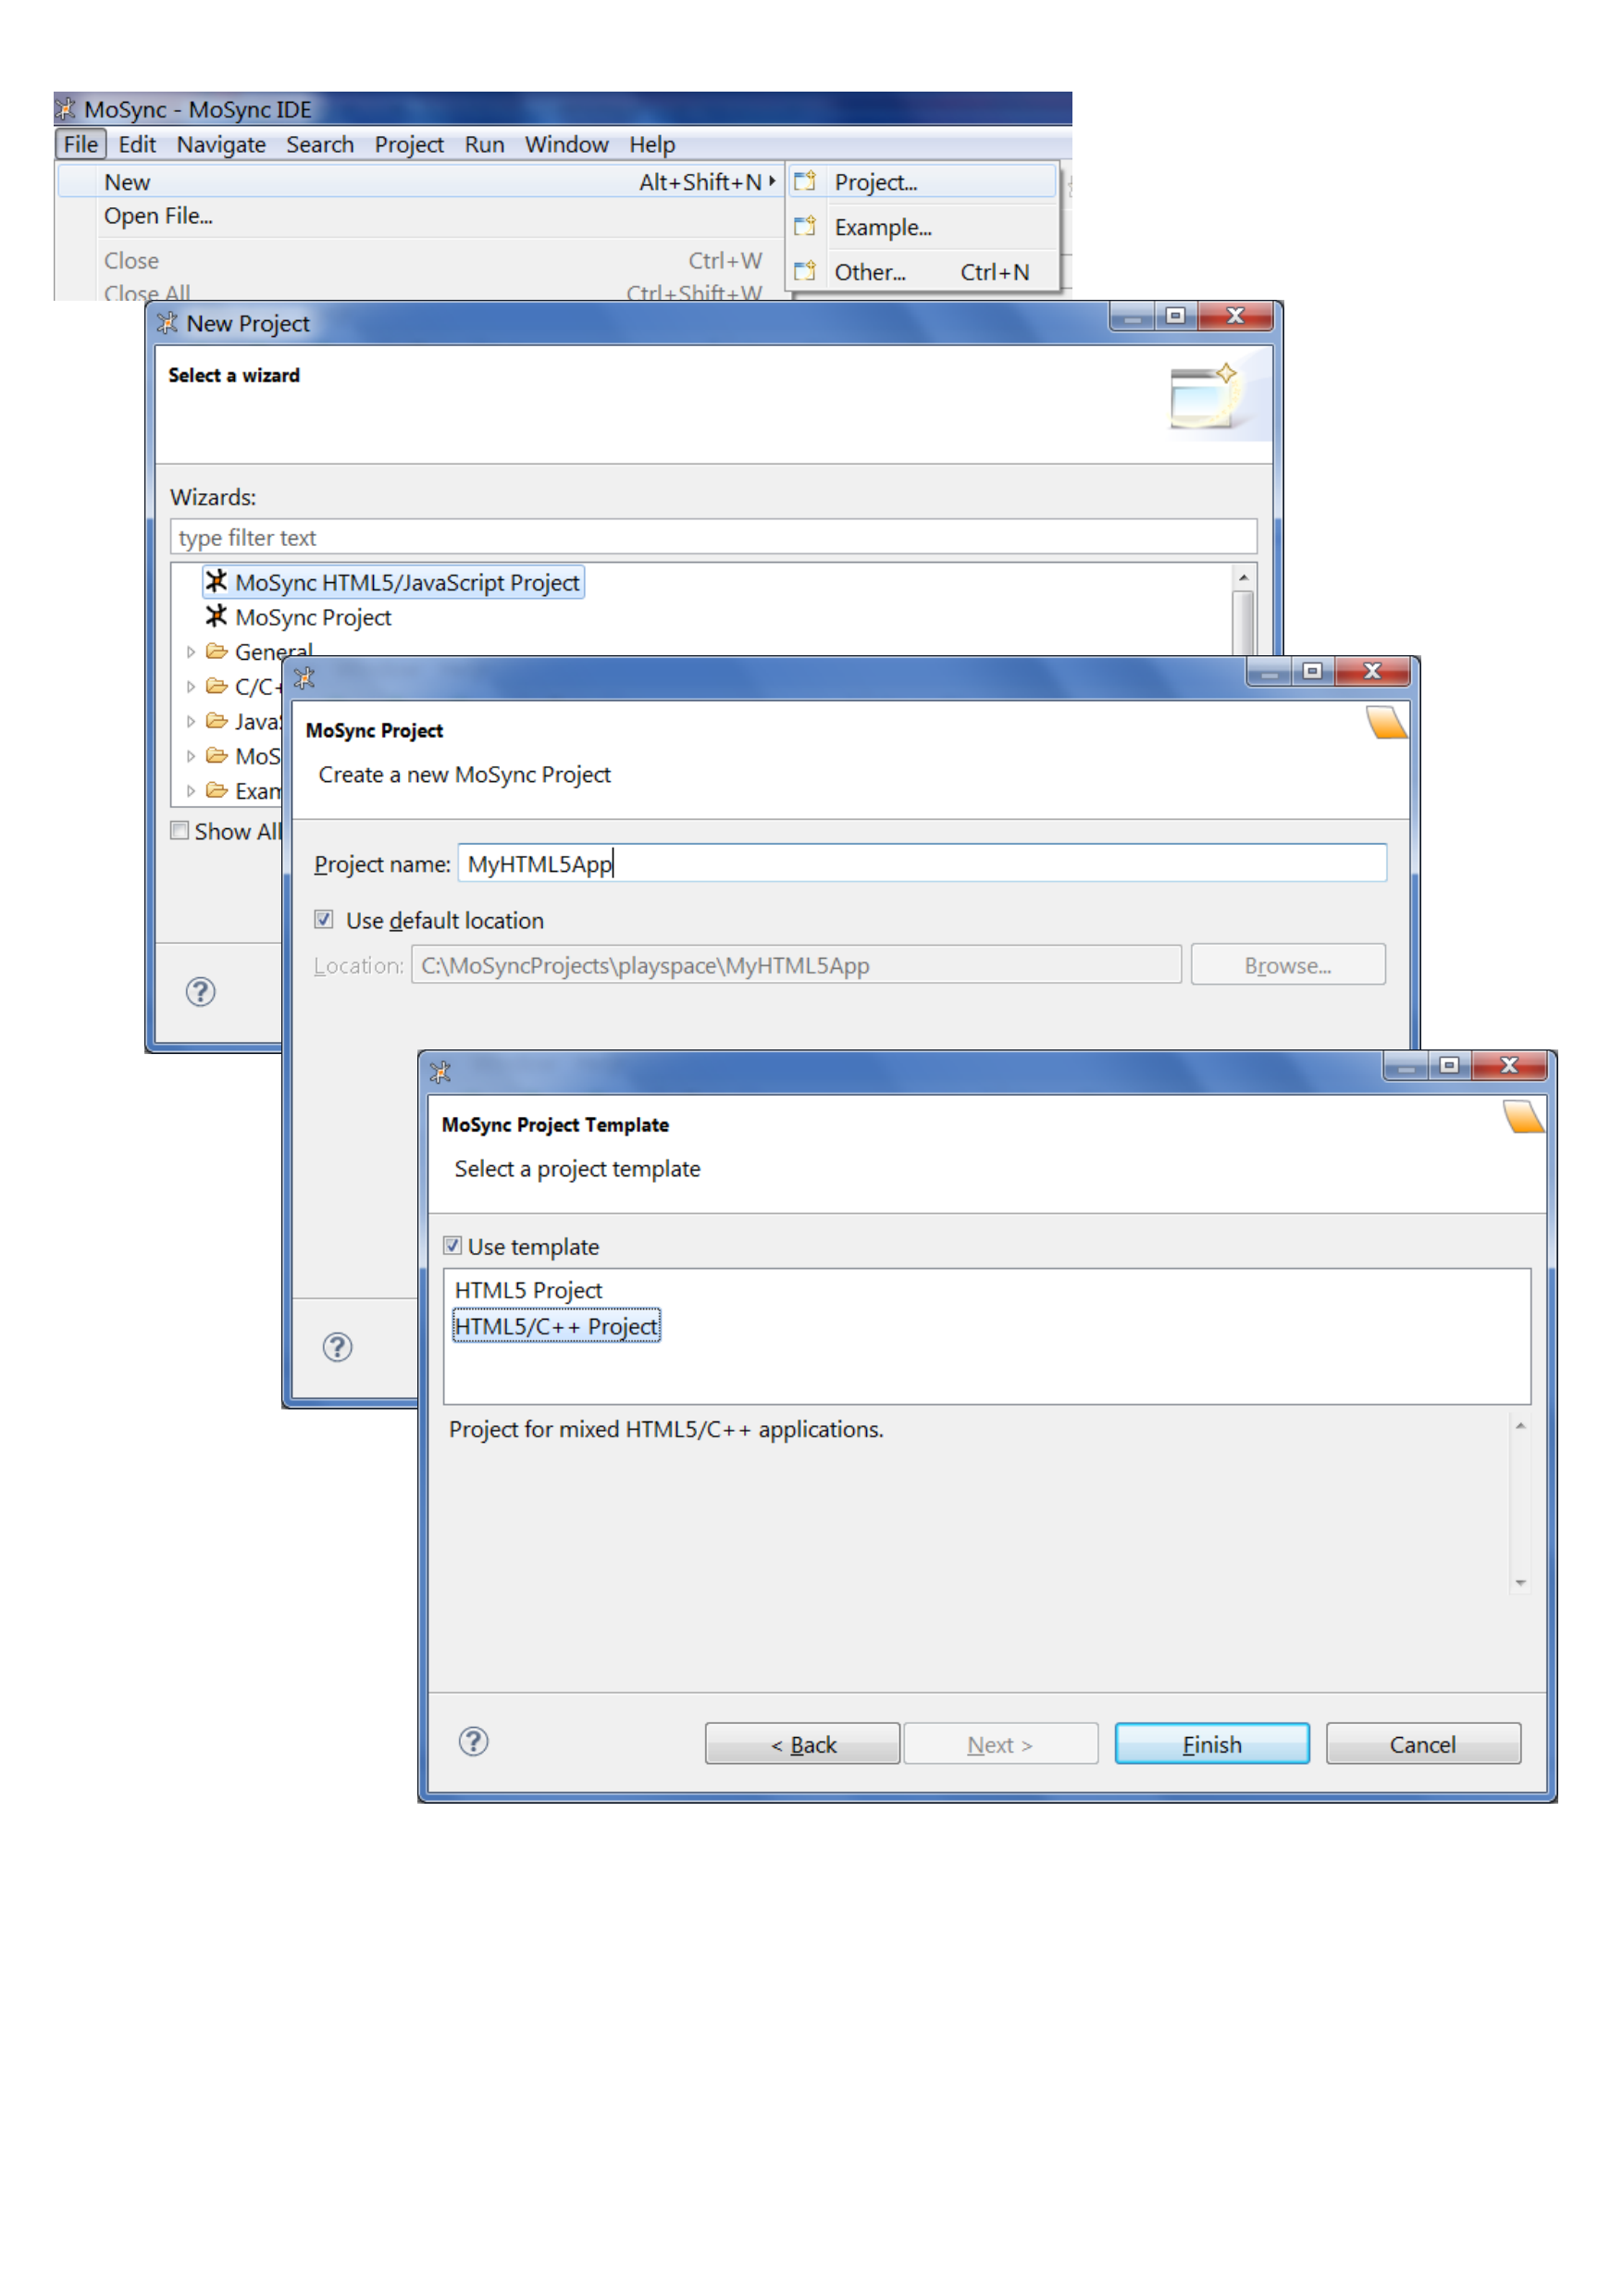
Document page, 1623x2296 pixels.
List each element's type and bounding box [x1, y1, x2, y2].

picture [54, 92, 1558, 1804]
